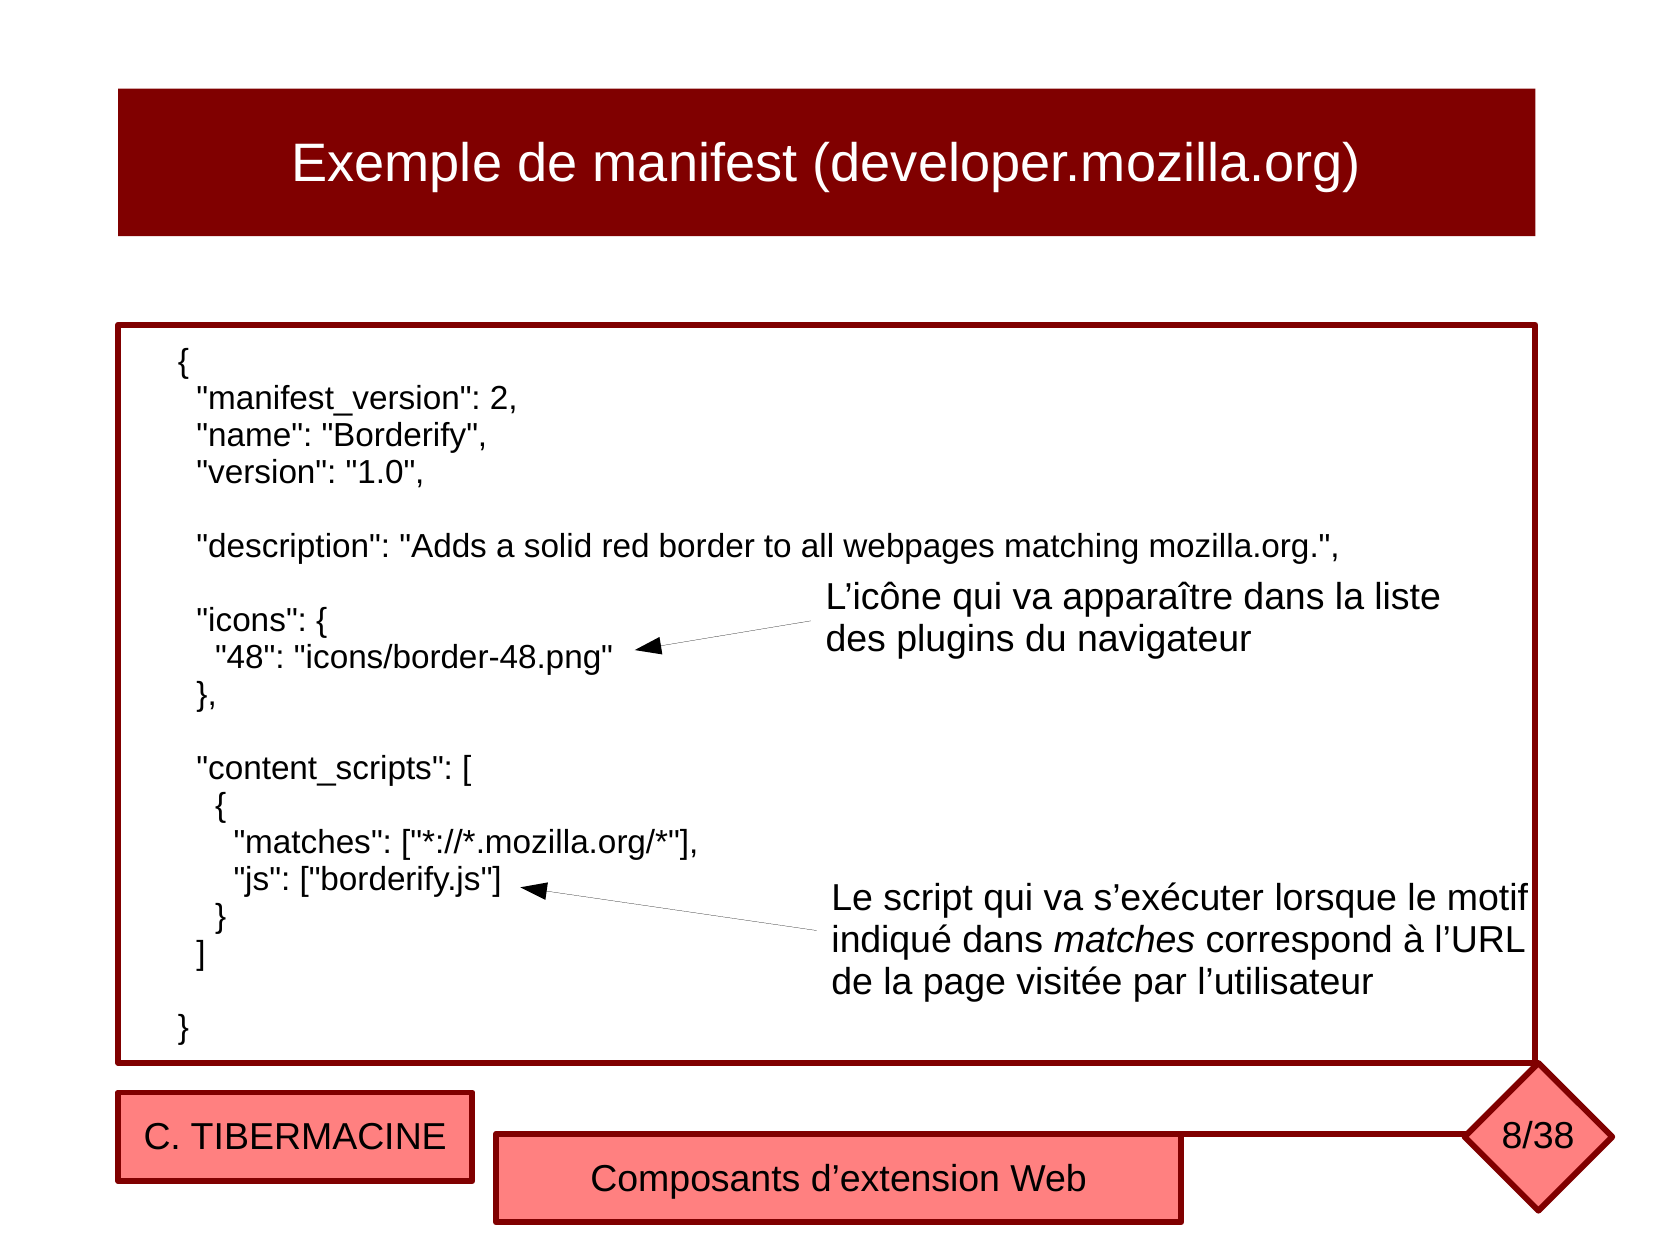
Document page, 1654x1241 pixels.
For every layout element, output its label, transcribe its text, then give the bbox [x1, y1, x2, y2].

text_box [1491, 1164, 1586, 1211]
text_box { "manifest_version": 2, "name": "Borderify", "version": "1.0", "description": "Adds a solid red border to all webpages matching mozilla.org.", "icons": { "48": "icons/border-48.png" }, "content_scripts": [ { "matches": ["*://*.mozilla.org/*"], "js": ["borderify.js"] } ] } [118, 324, 1536, 1063]
text_box L’icône qui va apparaître dans la liste des plugins du navigateur [810, 567, 1477, 667]
text_box Exemple de manifest (developer.mozilla.org) [118, 88, 1536, 237]
text_box C. TIBERMACINE [118, 1092, 473, 1182]
text_box <numéro>/38 [1486, 1107, 1654, 1164]
text_box [1494, 1062, 1583, 1107]
text_box Composants d’extension Web [496, 1133, 1182, 1223]
text_box Le script qui va s’exécuter lorsque le motif indiqué dans matches correspond à l’URL de la page visitée par l’utilisateur [816, 868, 1544, 1010]
text_box [1464, 1115, 1486, 1159]
